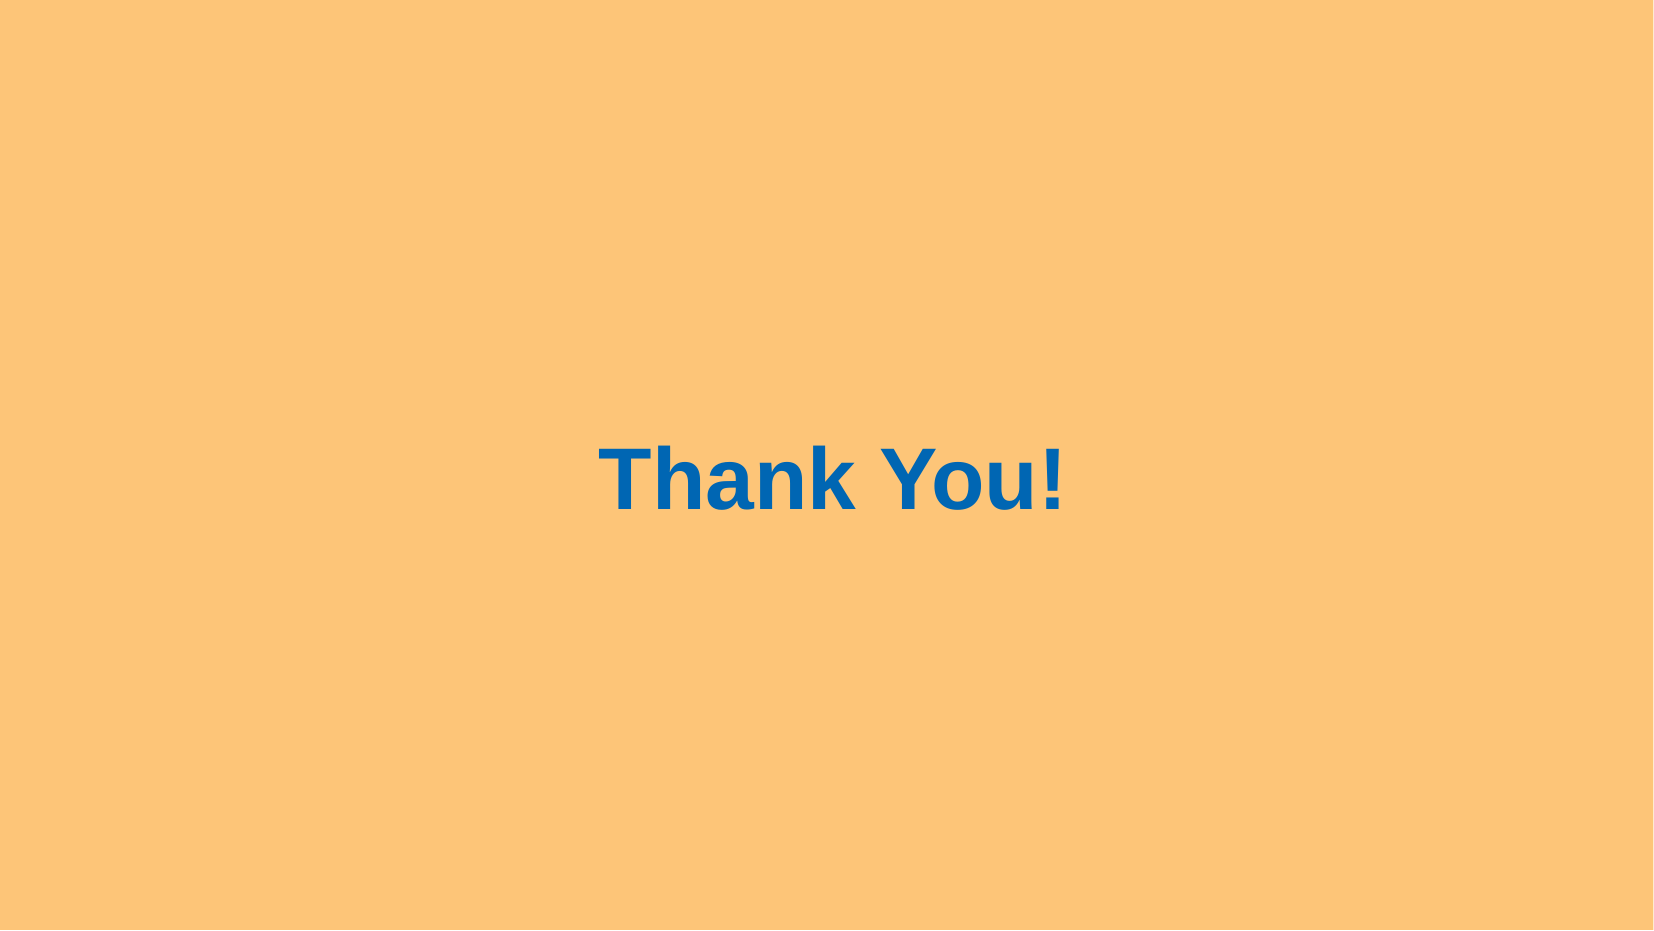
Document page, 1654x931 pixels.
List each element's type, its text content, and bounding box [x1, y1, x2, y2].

text_box Thank You! [388, 423, 1278, 536]
